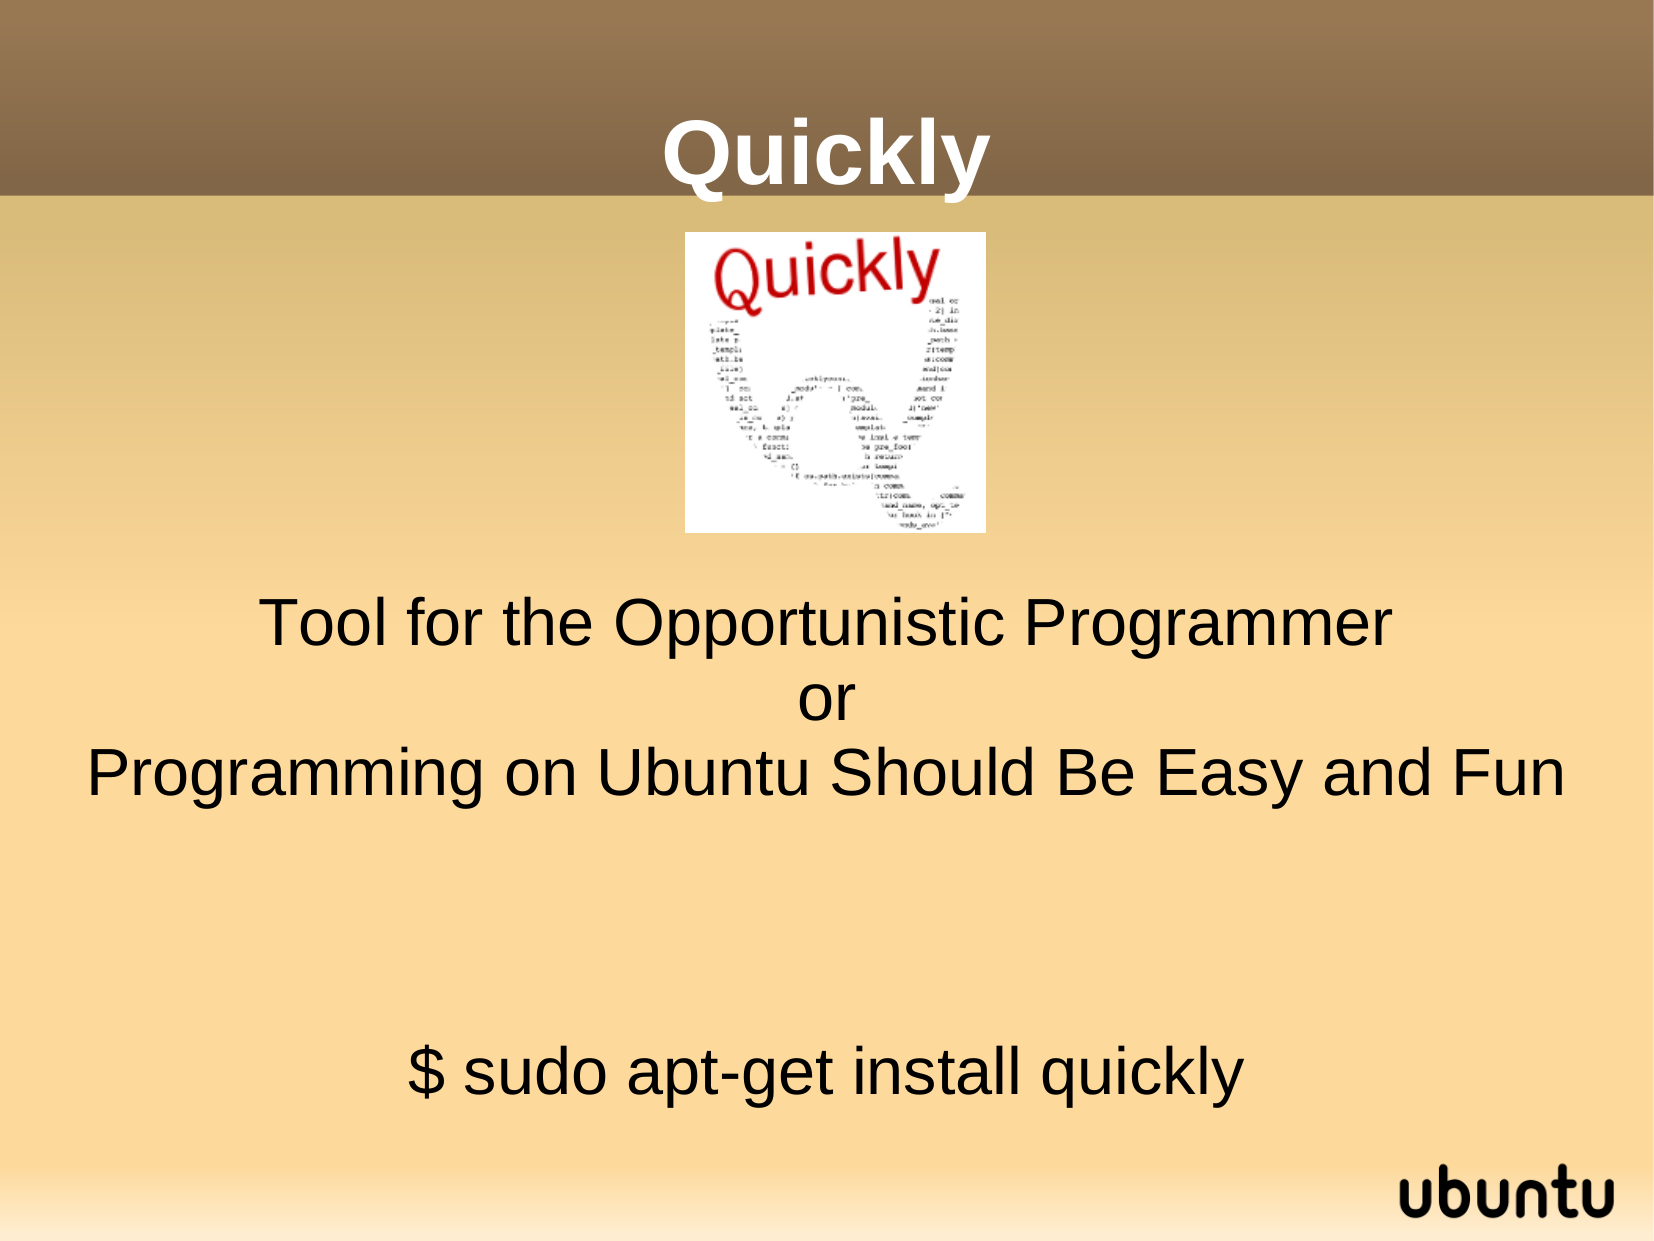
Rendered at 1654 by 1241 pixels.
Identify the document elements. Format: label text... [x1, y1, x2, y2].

picture [0, 0, 1654, 1241]
title Quickly [82, 56, 1571, 250]
subtitle Tool for the Opportunistic Programmer or Programming on Ubuntu Should Be Easy and Fun $ sudo apt-get install quickly [82, 437, 1571, 1241]
